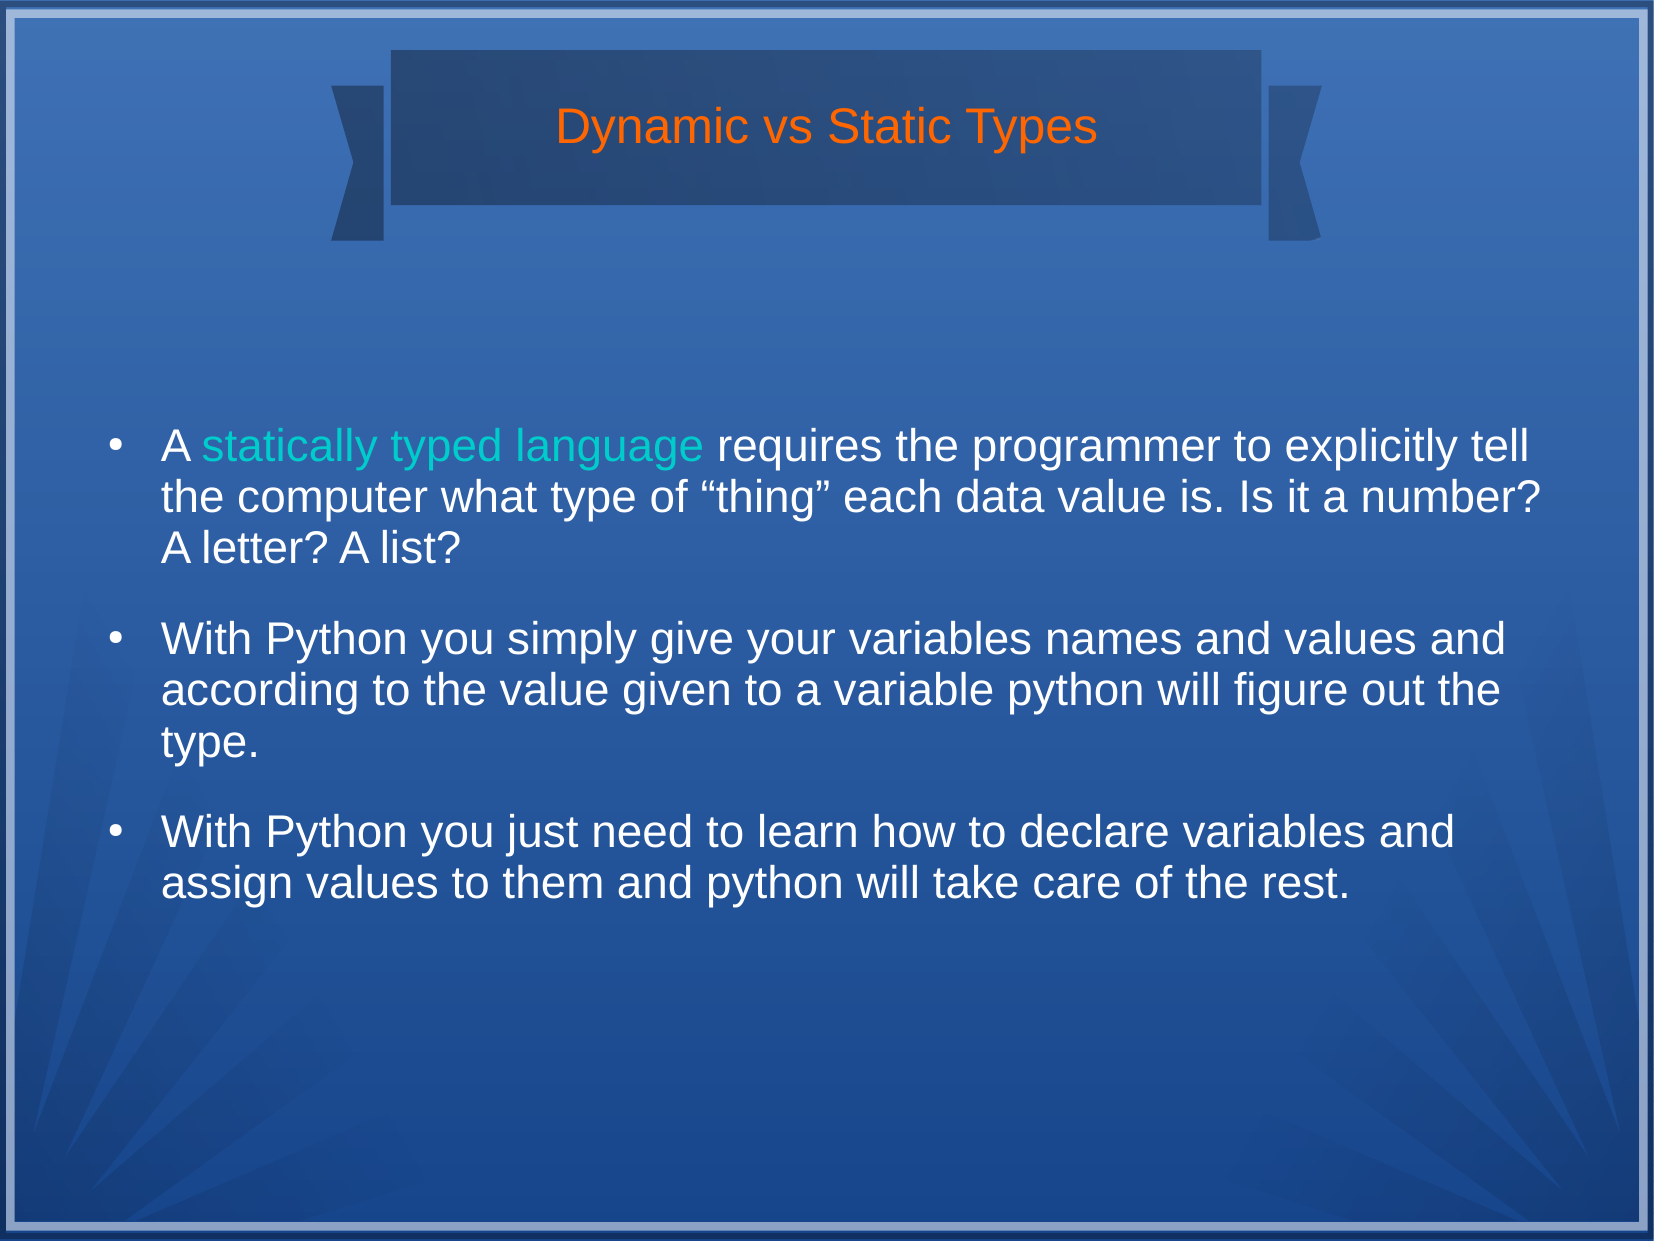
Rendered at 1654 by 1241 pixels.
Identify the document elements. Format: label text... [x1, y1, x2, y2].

title Dynamic vs Static Types [389, 47, 1264, 205]
list A statically typed language requires the programmer to explicitly tell the computer what type of “thing” each data value is. Is it a number? A letter? A list? With Python you simply give your variables names and values and according to the value given to a variable python will figure out the type. With Python you just need to learn how to declare variables and assign values to them and python will take care of the rest. [90, 420, 1579, 1241]
